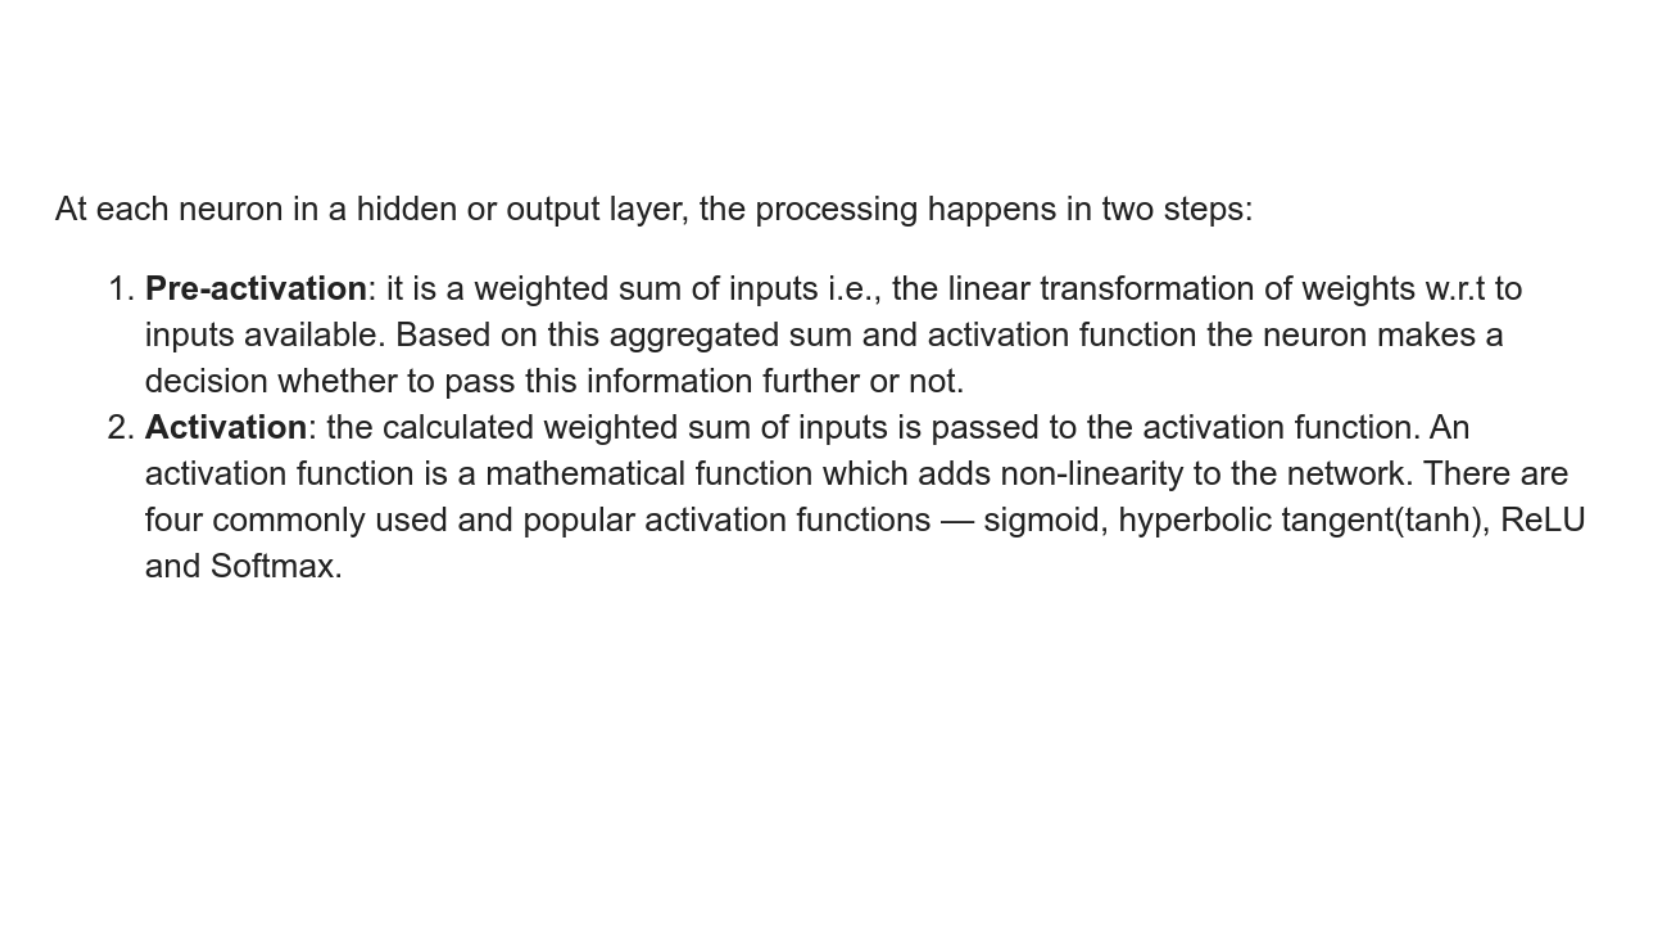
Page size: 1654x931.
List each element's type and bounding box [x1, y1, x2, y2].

picture [35, 165, 1603, 616]
